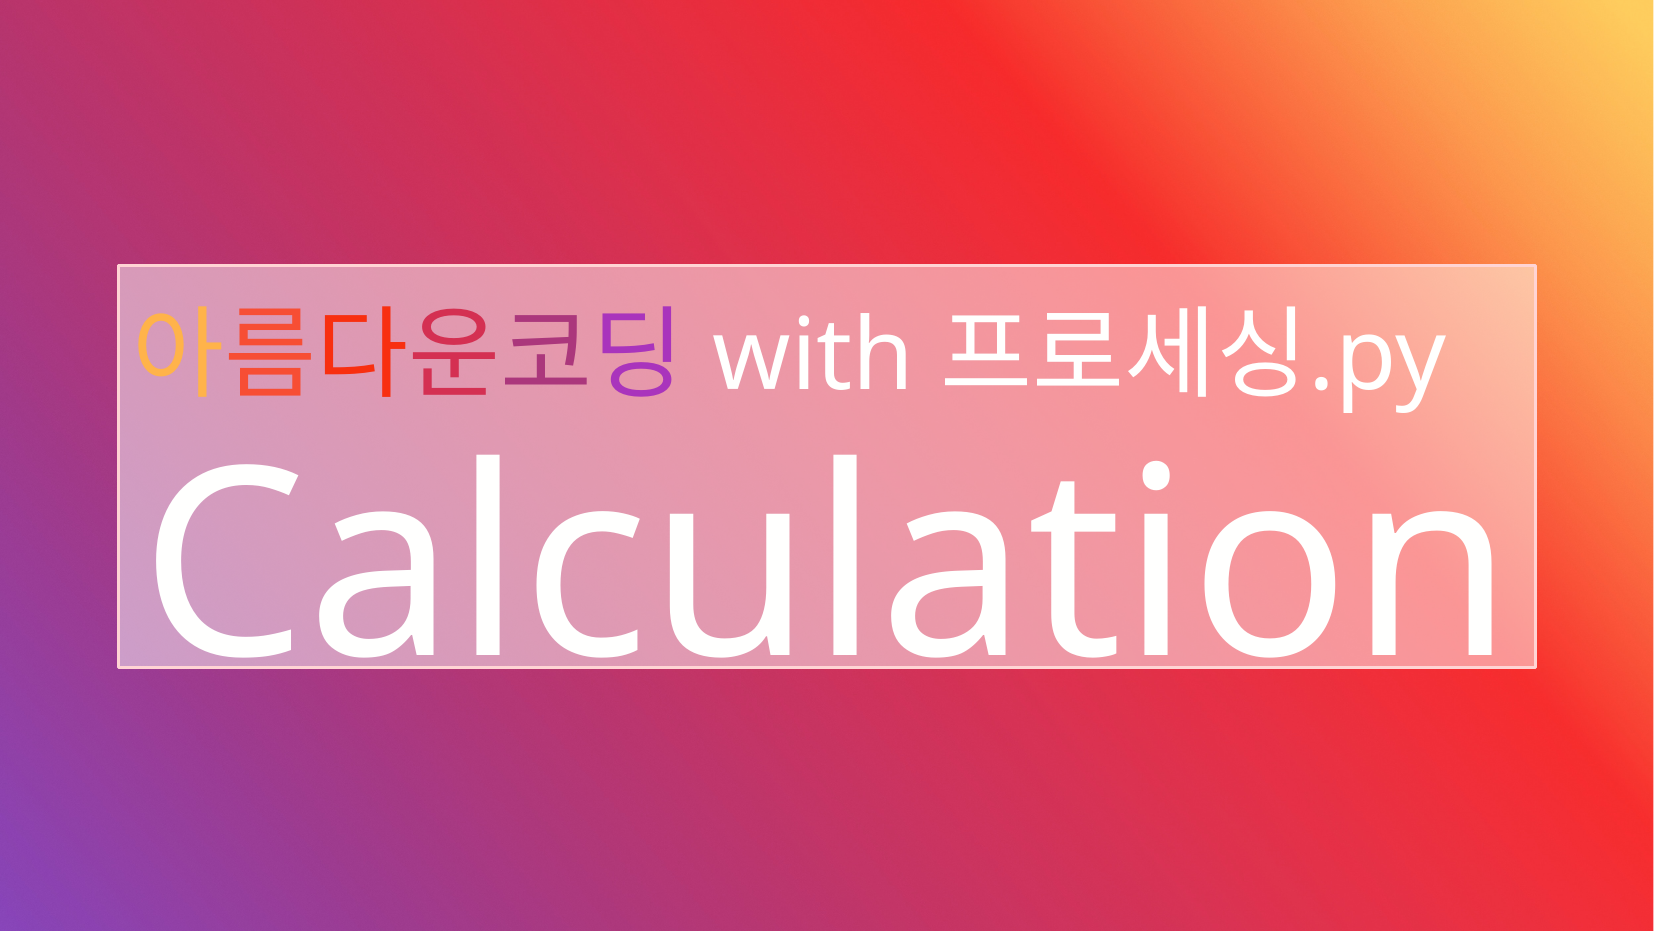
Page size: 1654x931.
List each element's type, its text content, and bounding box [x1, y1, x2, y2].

text_box Calculation [118, 366, 1536, 684]
picture [0, 0, 1654, 931]
text_box 아름다운코딩 with 프로세싱.py [118, 265, 1536, 366]
